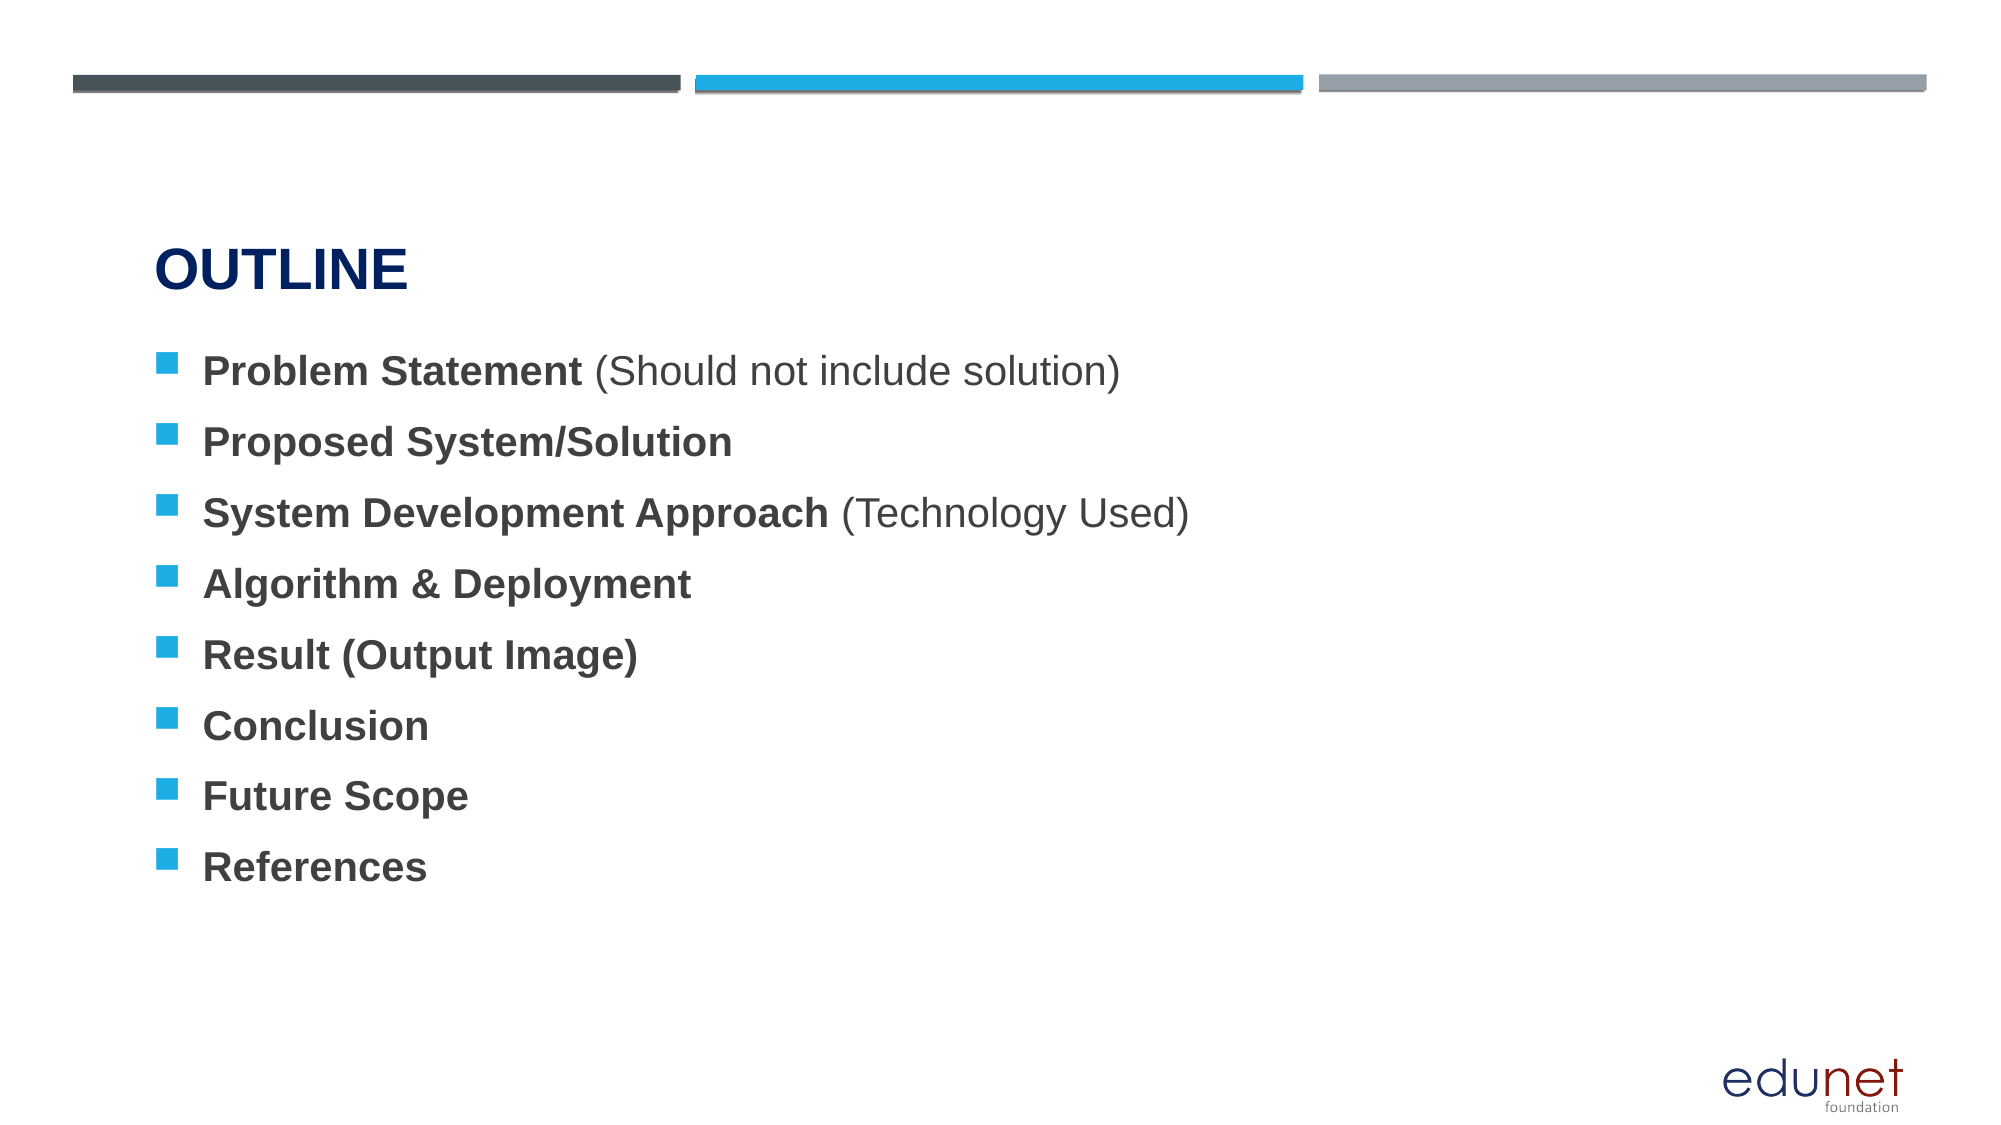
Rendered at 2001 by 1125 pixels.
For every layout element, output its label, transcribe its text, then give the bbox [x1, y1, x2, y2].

list Problem Statement (Should not include solution) Proposed System/Solution System Development Approach (Technology Used) Algorithm & Deployment Result (Output Image) Conclusion Future Scope References [137, 265, 1945, 1125]
title OUTLINE [139, 91, 1865, 265]
